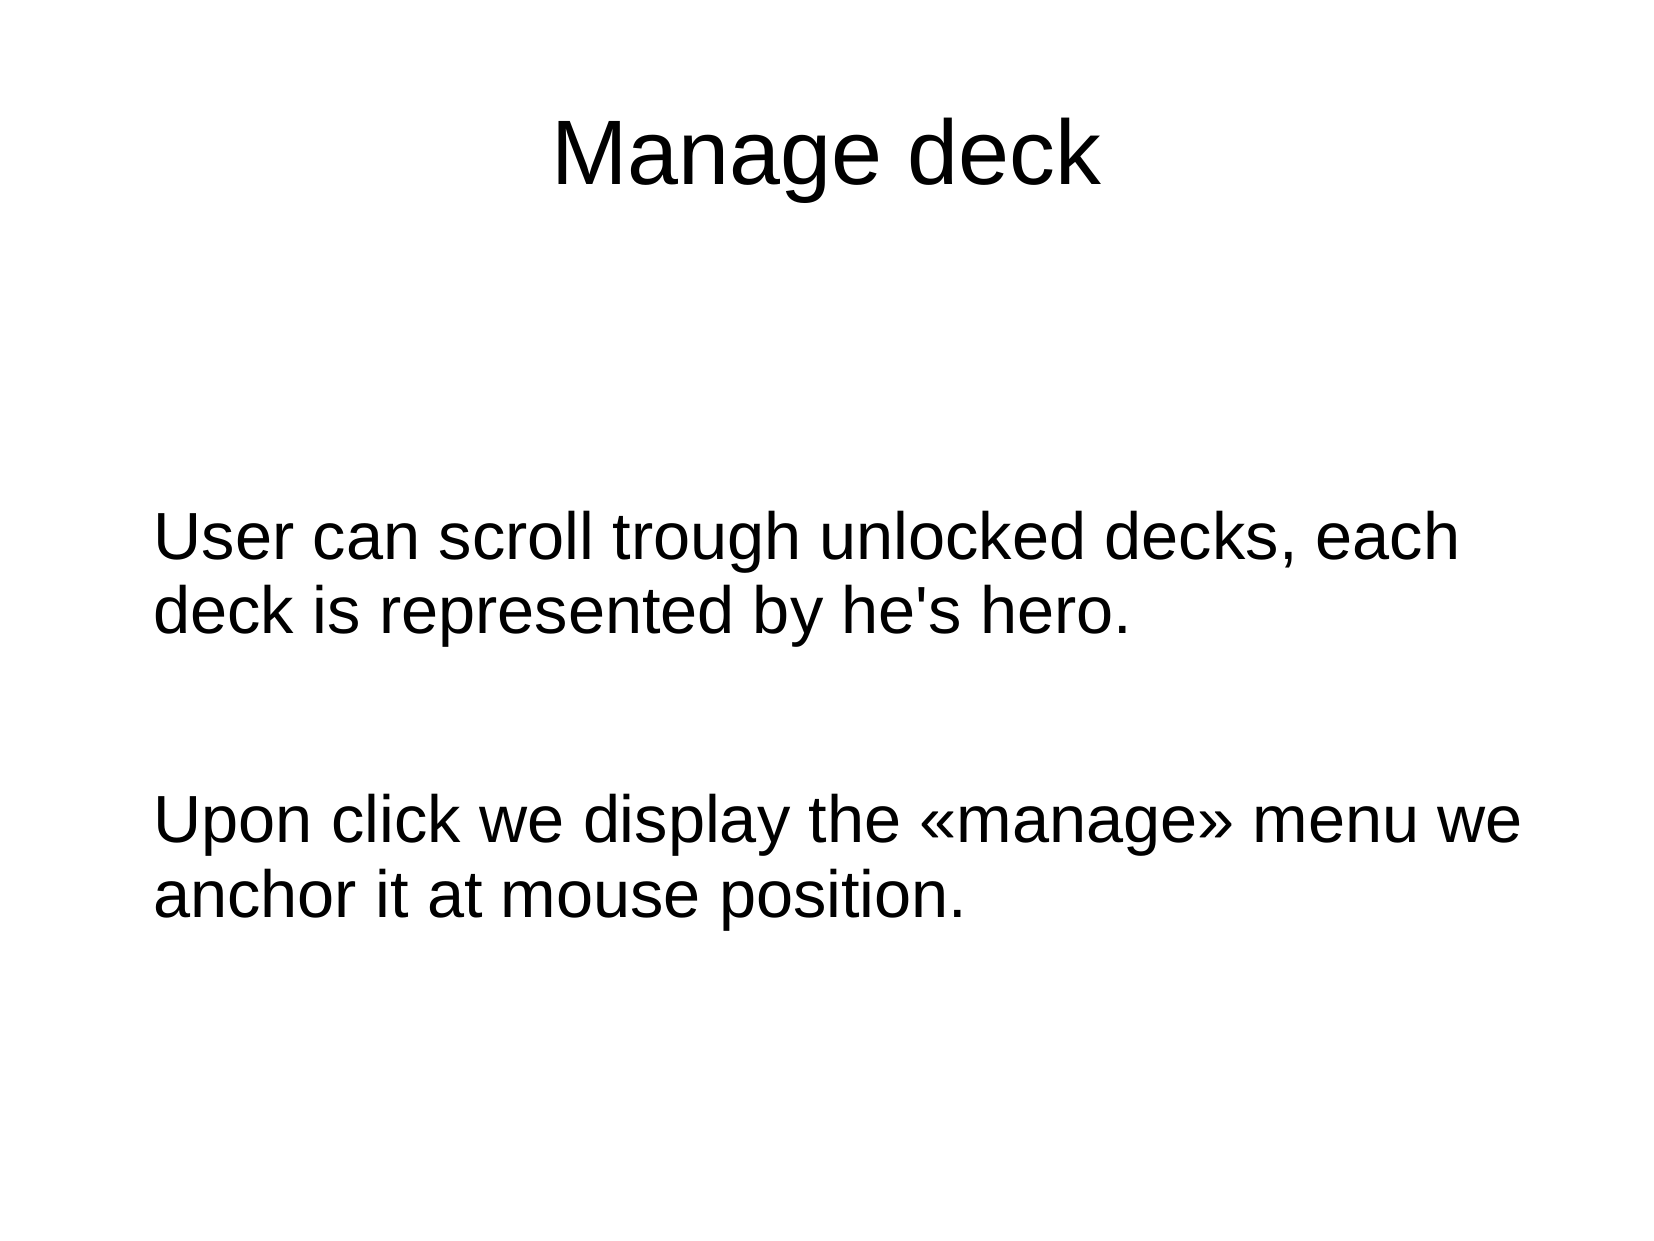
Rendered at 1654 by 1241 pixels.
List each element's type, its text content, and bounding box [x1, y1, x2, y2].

title Manage deck [82, 49, 1571, 257]
list User can scroll trough unlocked decks, each deck is represented by he's hero. Upon click we display the «manage» menu we anchor it at mouse position. [82, 290, 1571, 1109]
